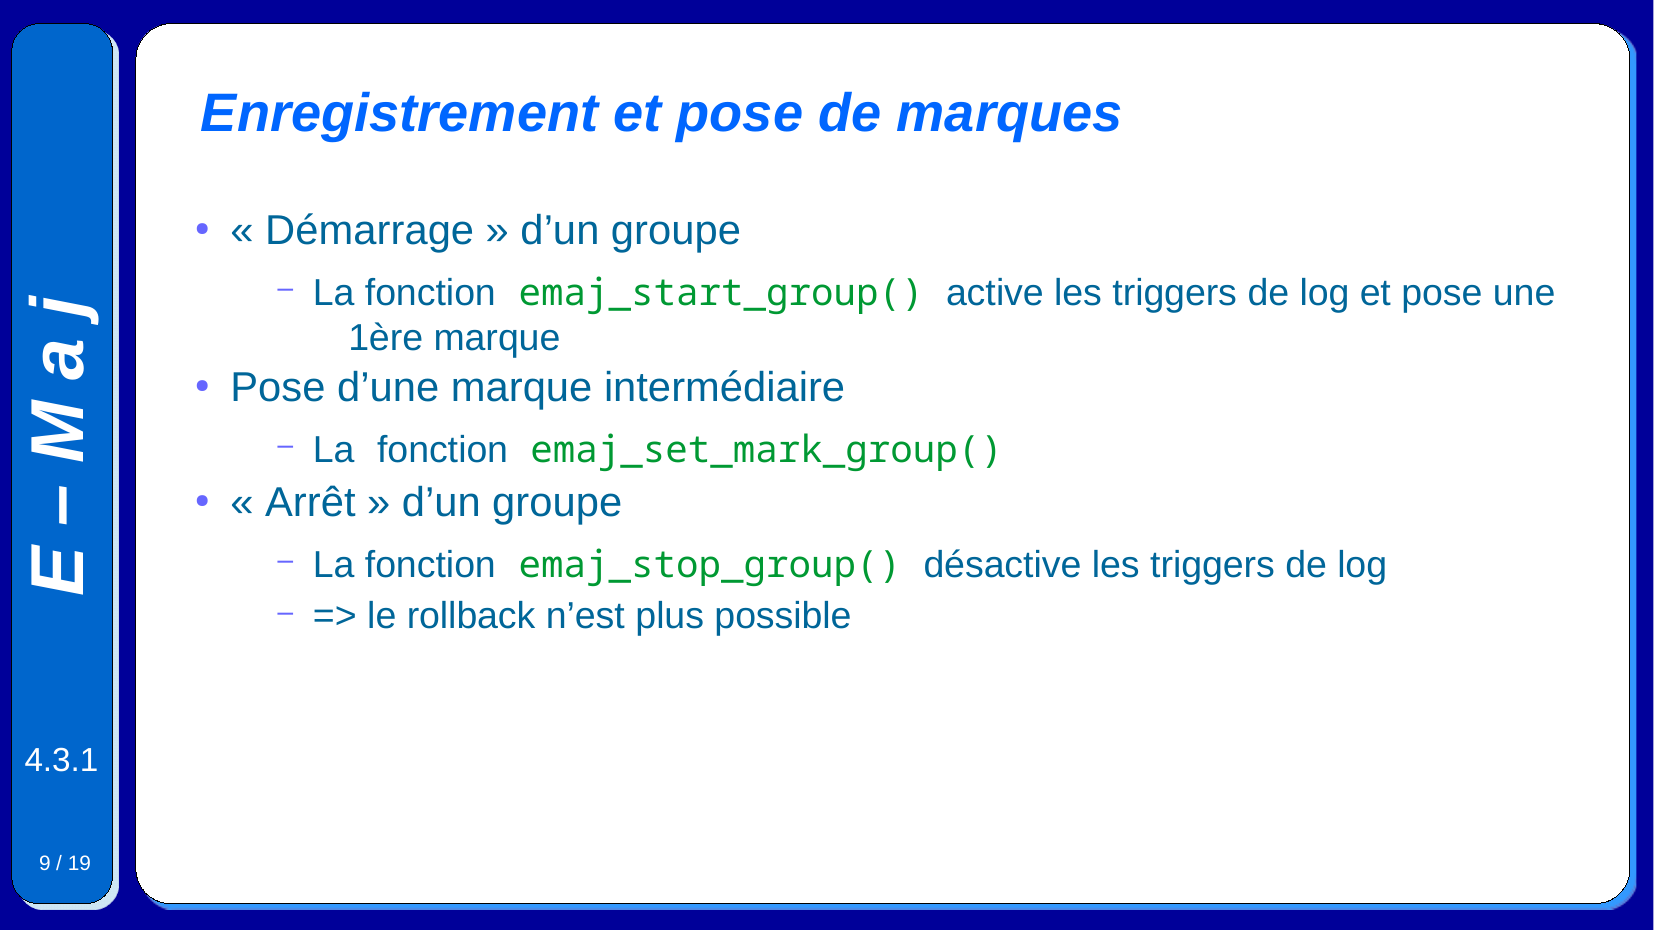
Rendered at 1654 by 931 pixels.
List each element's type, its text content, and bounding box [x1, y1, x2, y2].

list « Démarrage » d’un groupe La fonction emaj_start_group() active les triggers de log et pose une 1ère marque Pose d’une marque intermédiaire La fonction emaj_set_mark_group() « Arrêt » d’un groupe La fonction emaj_stop_group() désactive les triggers de log => le rollback n’est plus possible [177, 206, 1587, 854]
title Enregistrement et pose de marques [200, 34, 1575, 191]
